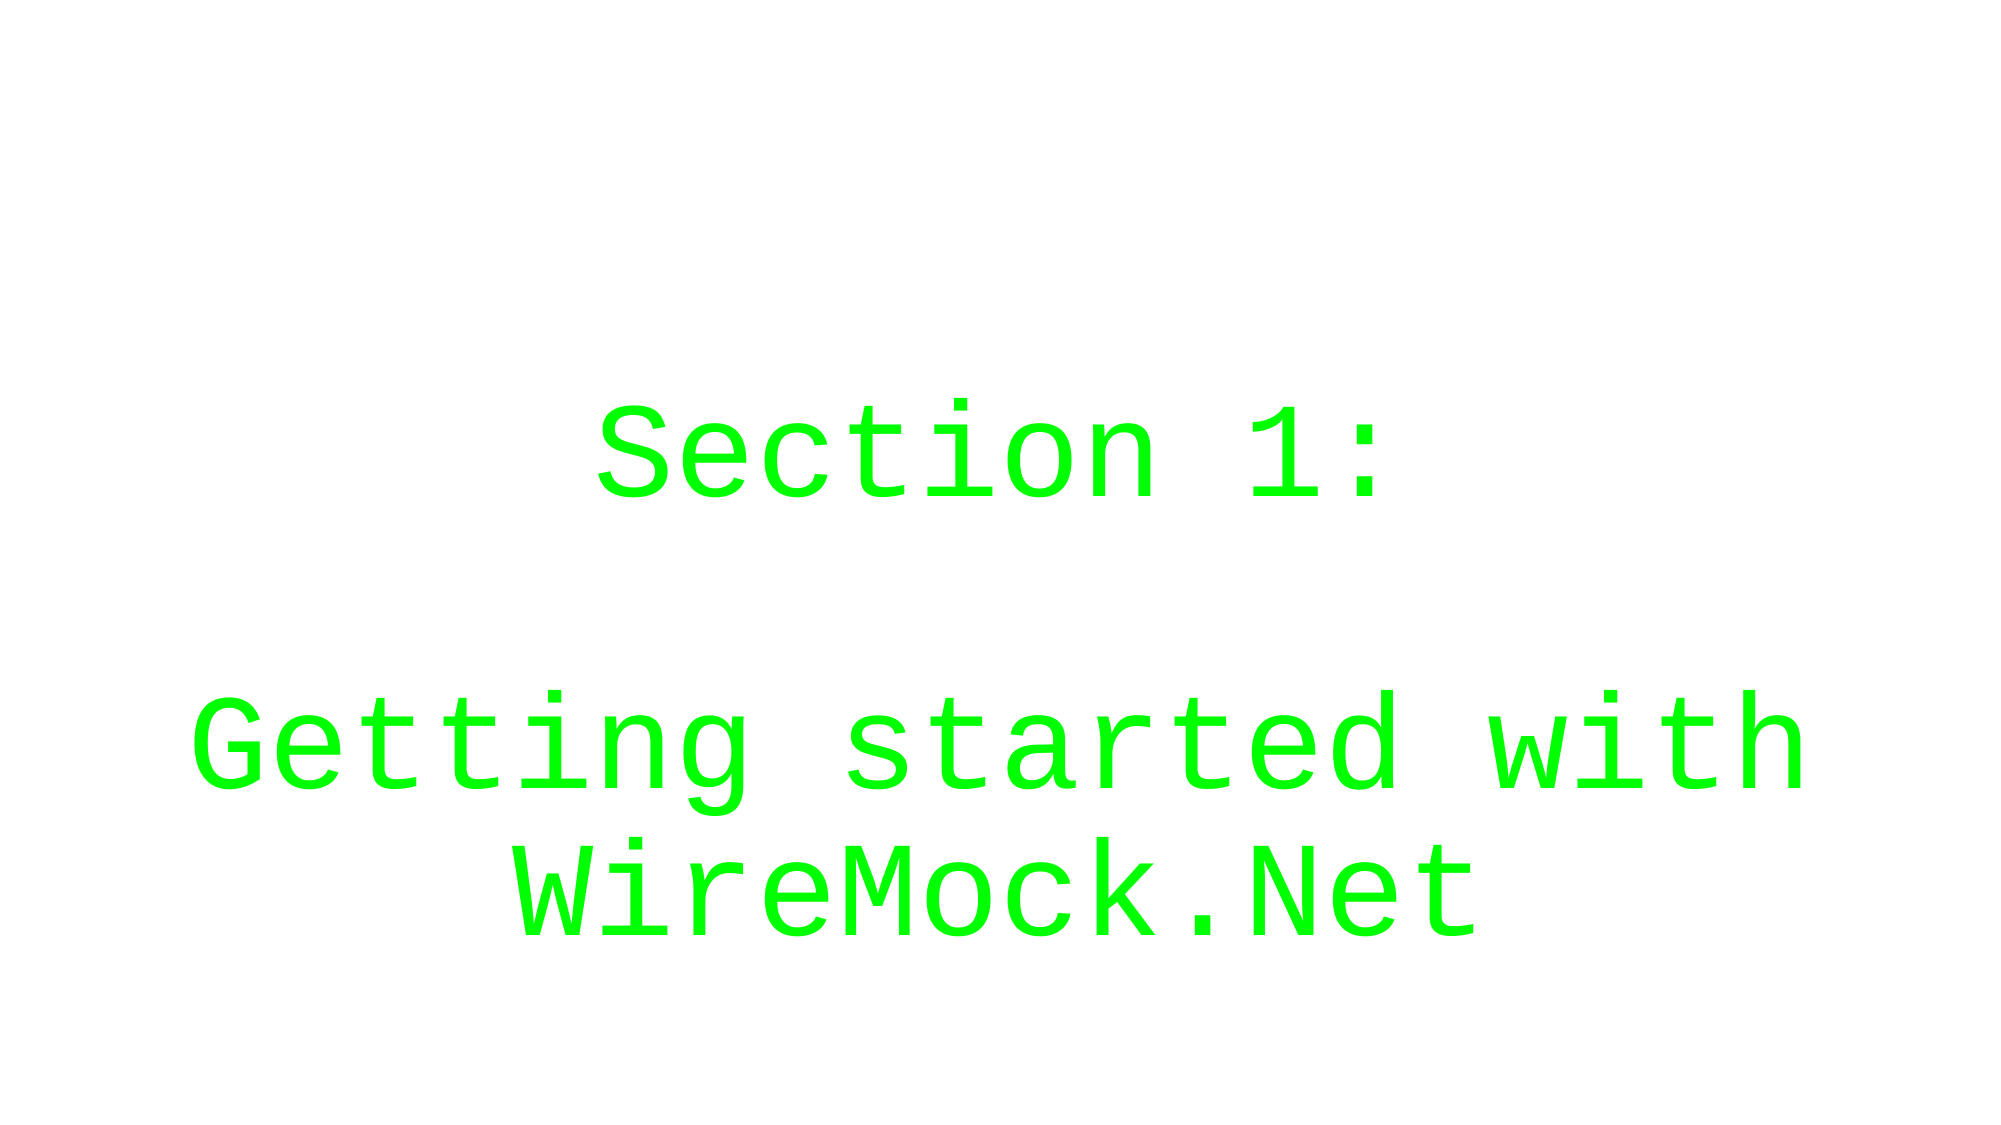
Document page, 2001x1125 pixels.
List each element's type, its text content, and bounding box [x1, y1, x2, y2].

title Section 1: Getting started with WireMock.Net [0, 371, 2000, 761]
